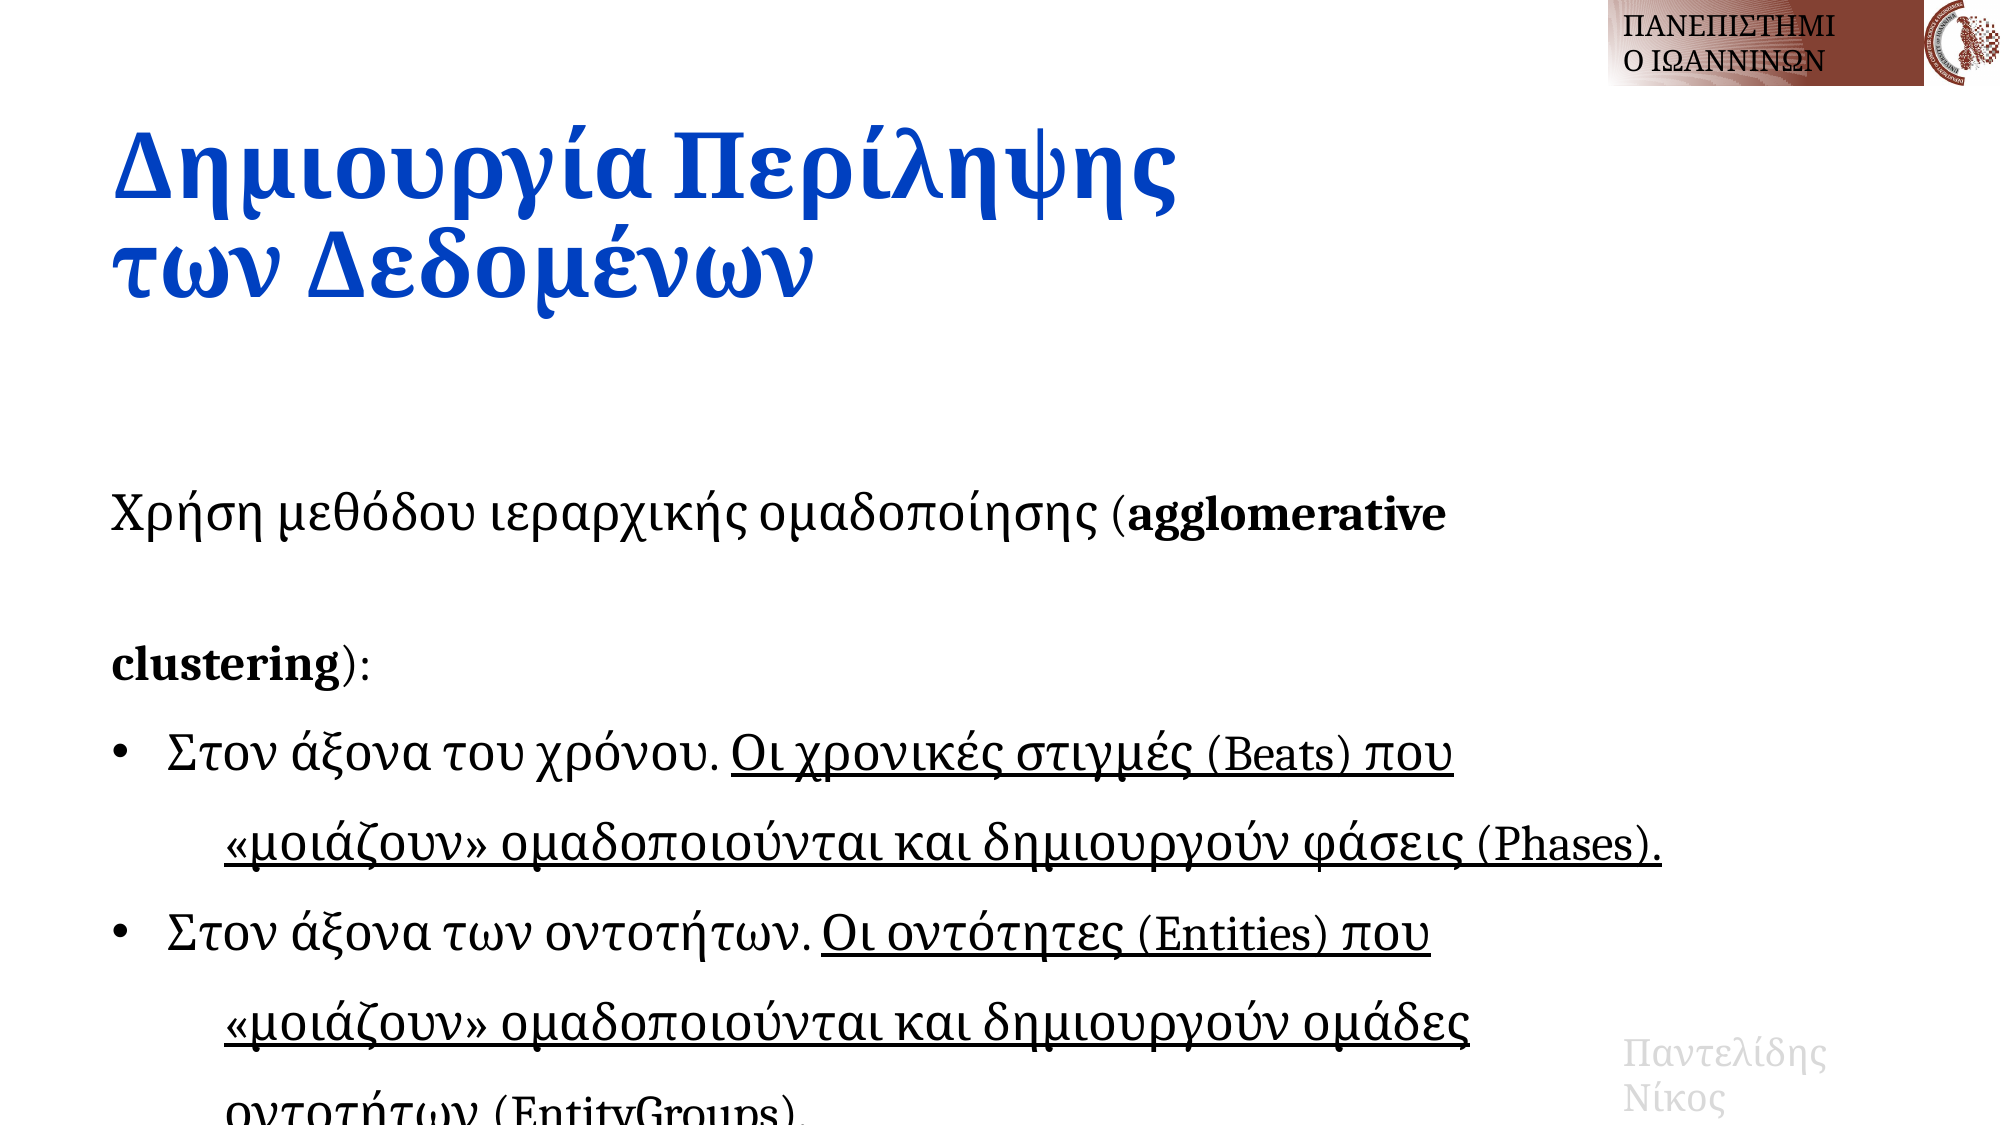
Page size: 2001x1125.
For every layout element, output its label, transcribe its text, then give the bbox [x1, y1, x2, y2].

text_box Χρήση μεθόδου ιεραρχικής ομαδοποίησης (agglomerative clustering): Στον άξονα του χρόνου. Οι χρονικές στιγμές (Beats) που «μοιάζουν» ομαδοποιούνται και δημιουργούν φάσεις (Phases). Στον άξονα των οντοτήτων. Οι οντότητες (Entities) που «μοιάζουν» ομαδοποιούνται και δημιουργούν ομάδες οντοτήτων (EntityGroups). [96, 382, 1682, 902]
text_box Δημιουργία Περίληψης των Δεδομένων [96, 112, 1308, 316]
